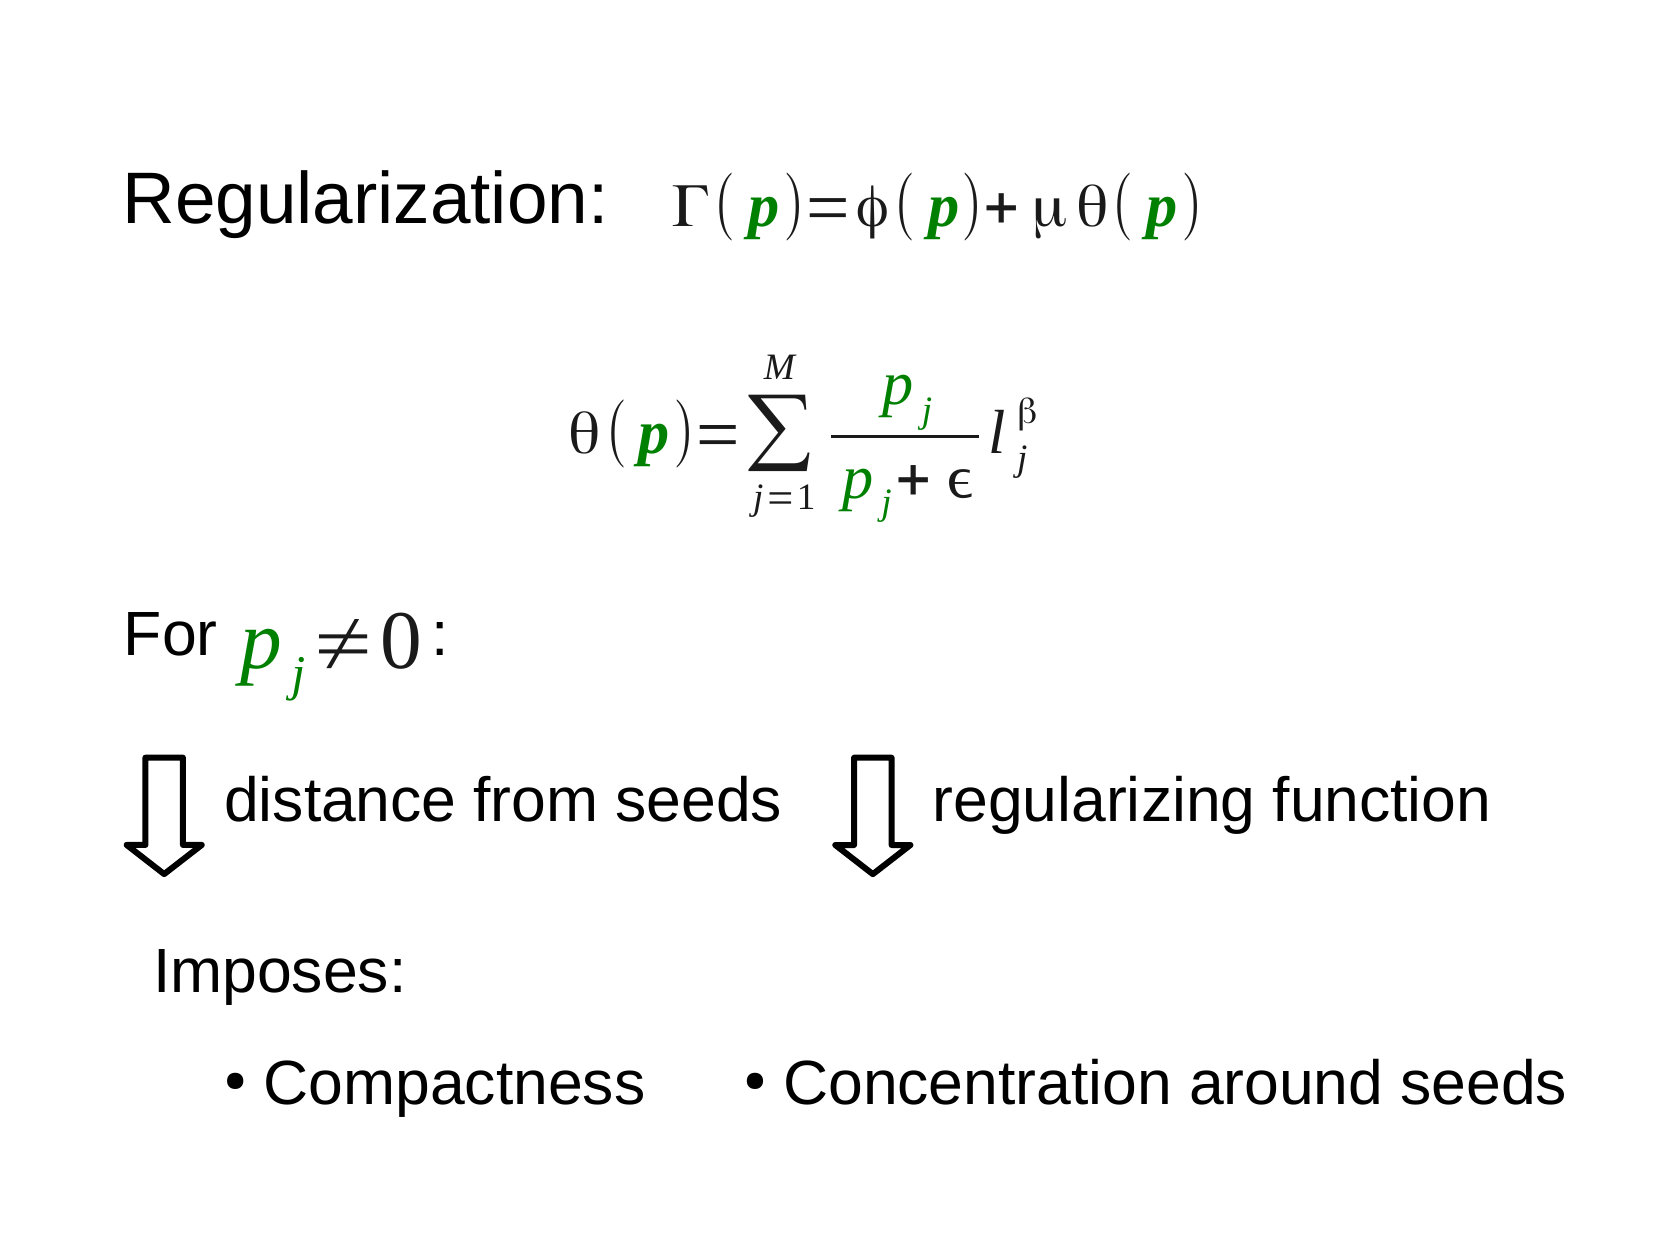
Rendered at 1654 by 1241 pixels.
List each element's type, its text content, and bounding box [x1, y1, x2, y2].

text_box Regularization: [107, 150, 624, 256]
text_box [835, 757, 911, 875]
chart [562, 345, 1044, 525]
text_box For [109, 591, 222, 685]
text_box distance from seeds [209, 757, 799, 850]
text_box regularizing function [918, 757, 1508, 850]
text_box Compactness [209, 1040, 662, 1134]
text_box [126, 757, 202, 875]
chart [222, 591, 428, 704]
text_box Concentration around seeds [729, 1040, 1585, 1134]
text_box : [416, 591, 464, 685]
text_box Imposes: [138, 928, 423, 1022]
chart [663, 166, 1208, 247]
